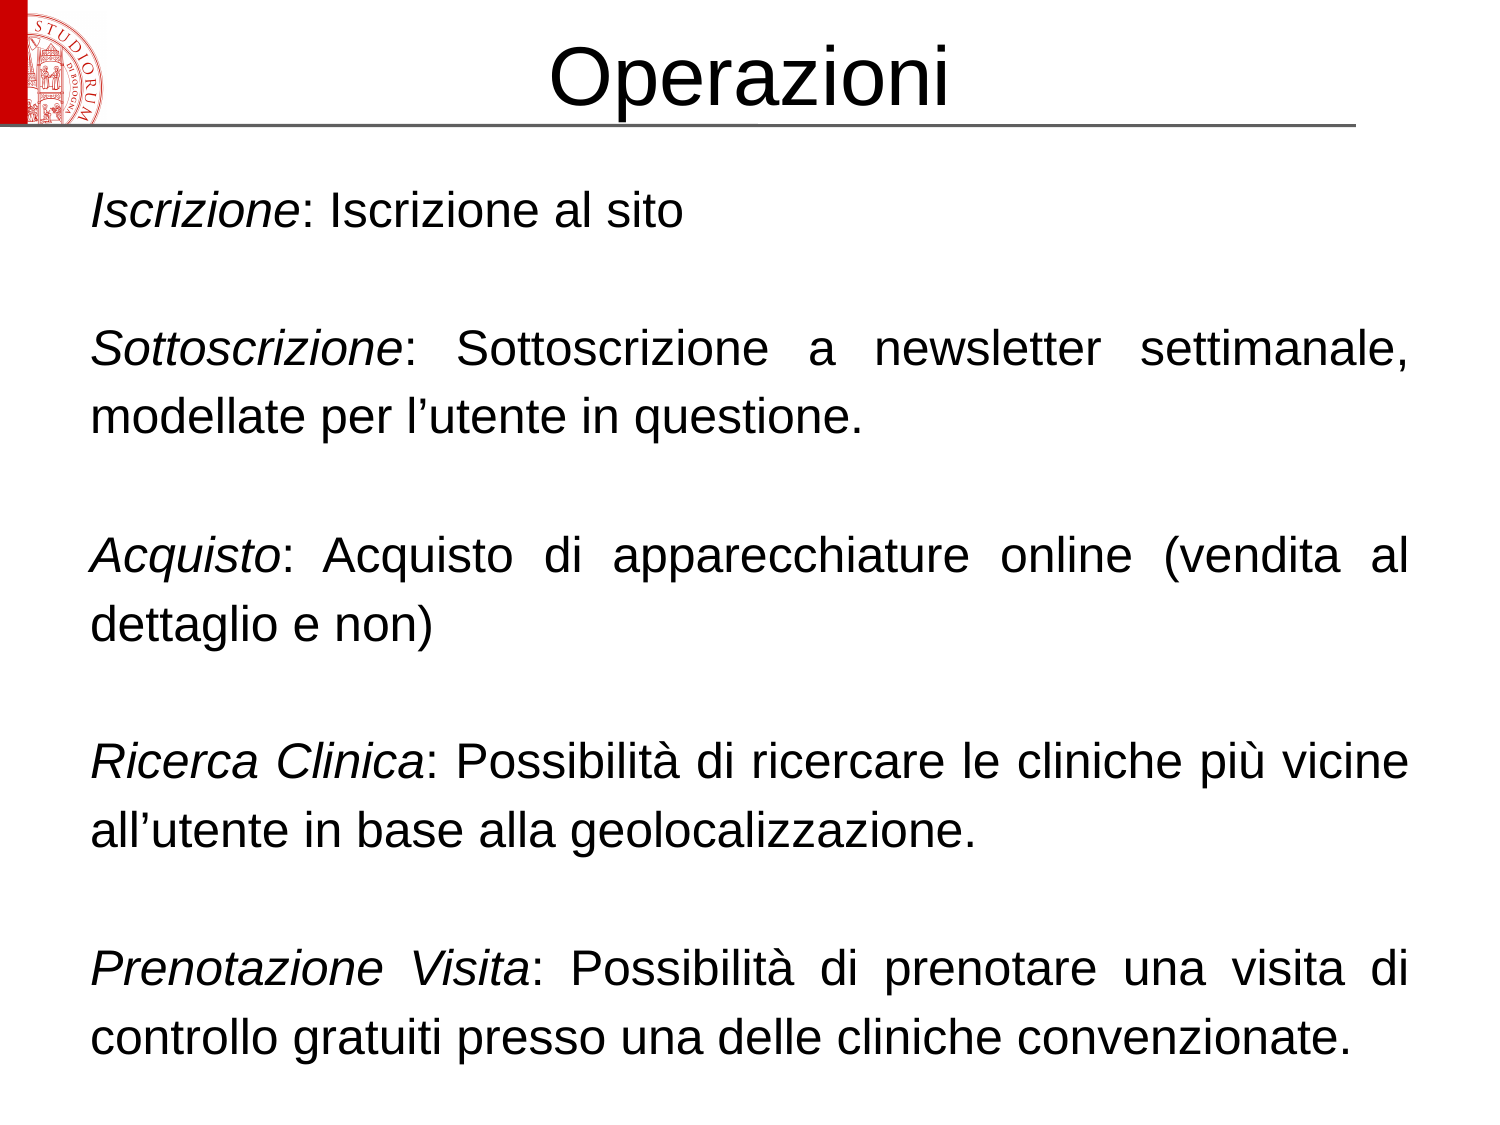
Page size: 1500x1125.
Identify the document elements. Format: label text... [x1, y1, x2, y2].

picture [28, 11, 107, 123]
list Iscrizione: Iscrizione al sito Sottoscrizione: Sottoscrizione a newsletter settimanale, modellate per l’utente in questione. Acquisto: Acquisto di apparecchiature online (vendita al dettaglio e non) Ricerca Clinica: Possibilità di ricercare le cliniche più vicine all’utente in base alla geolocalizzazione. Prenotazione Visita: Possibilità di prenotare una visita di controllo gratuiti presso una delle cliniche convenzionate. [75, 153, 1425, 998]
title Operazioni [75, 7, 1425, 114]
